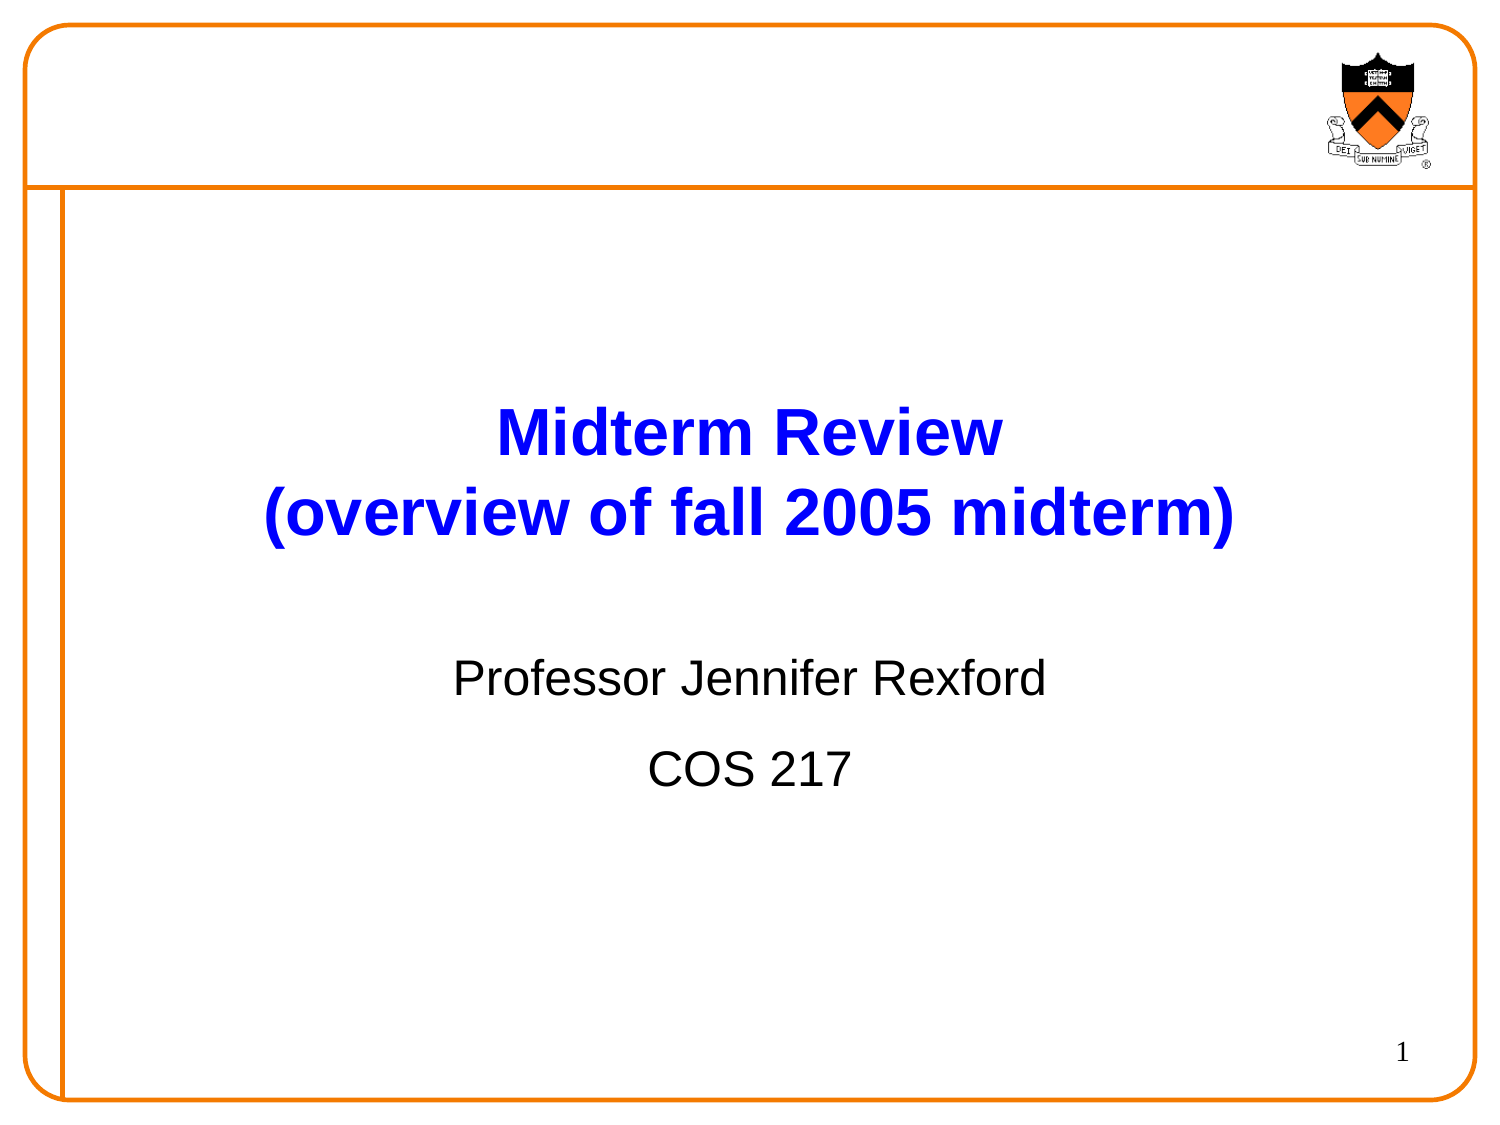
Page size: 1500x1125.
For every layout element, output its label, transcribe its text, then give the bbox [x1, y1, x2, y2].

title Midterm Review (overview of fall 2005 midterm) [112, 374, 1388, 563]
picture [1325, 49, 1431, 169]
subtitle Professor Jennifer Rexford COS 217 [225, 637, 1276, 926]
